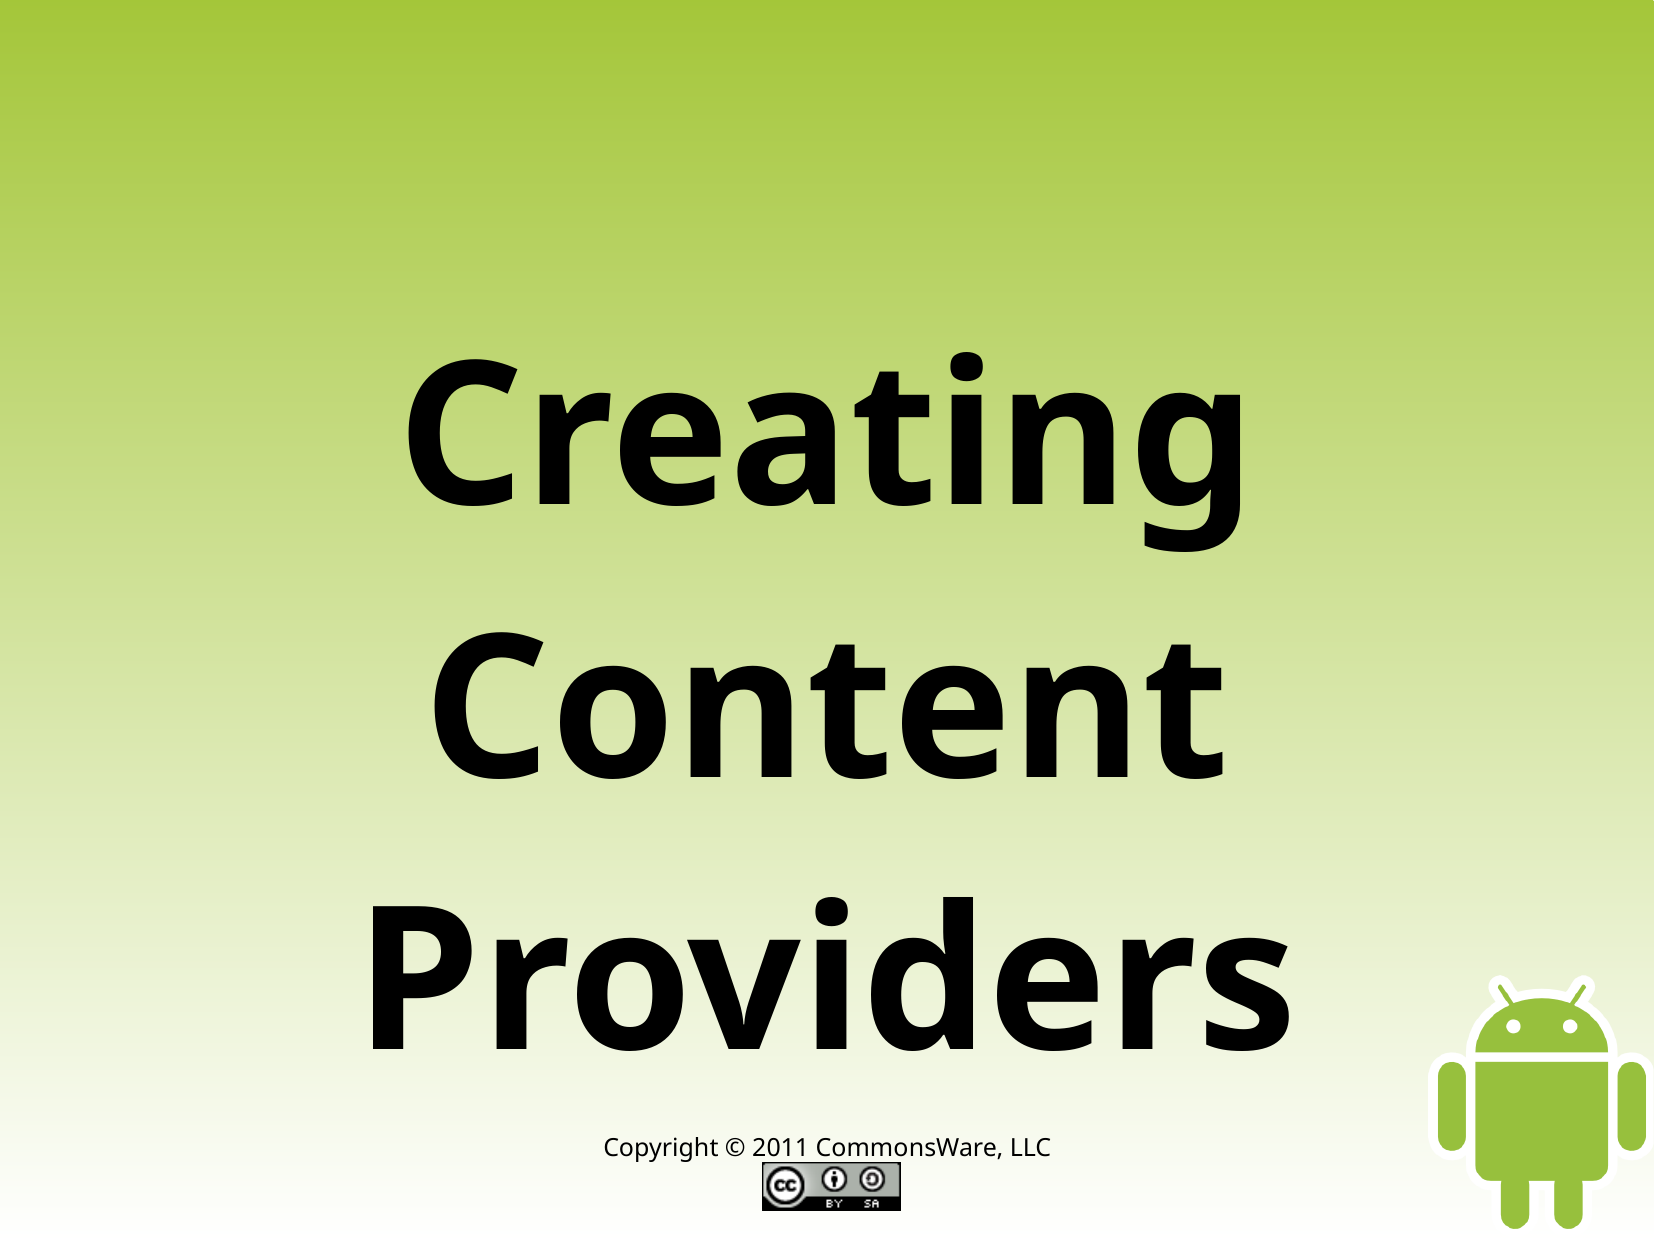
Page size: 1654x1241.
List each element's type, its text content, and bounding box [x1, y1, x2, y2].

subtitle Creating Content Providers [82, 290, 1571, 1109]
picture [1428, 975, 1654, 1238]
picture [762, 1162, 901, 1211]
